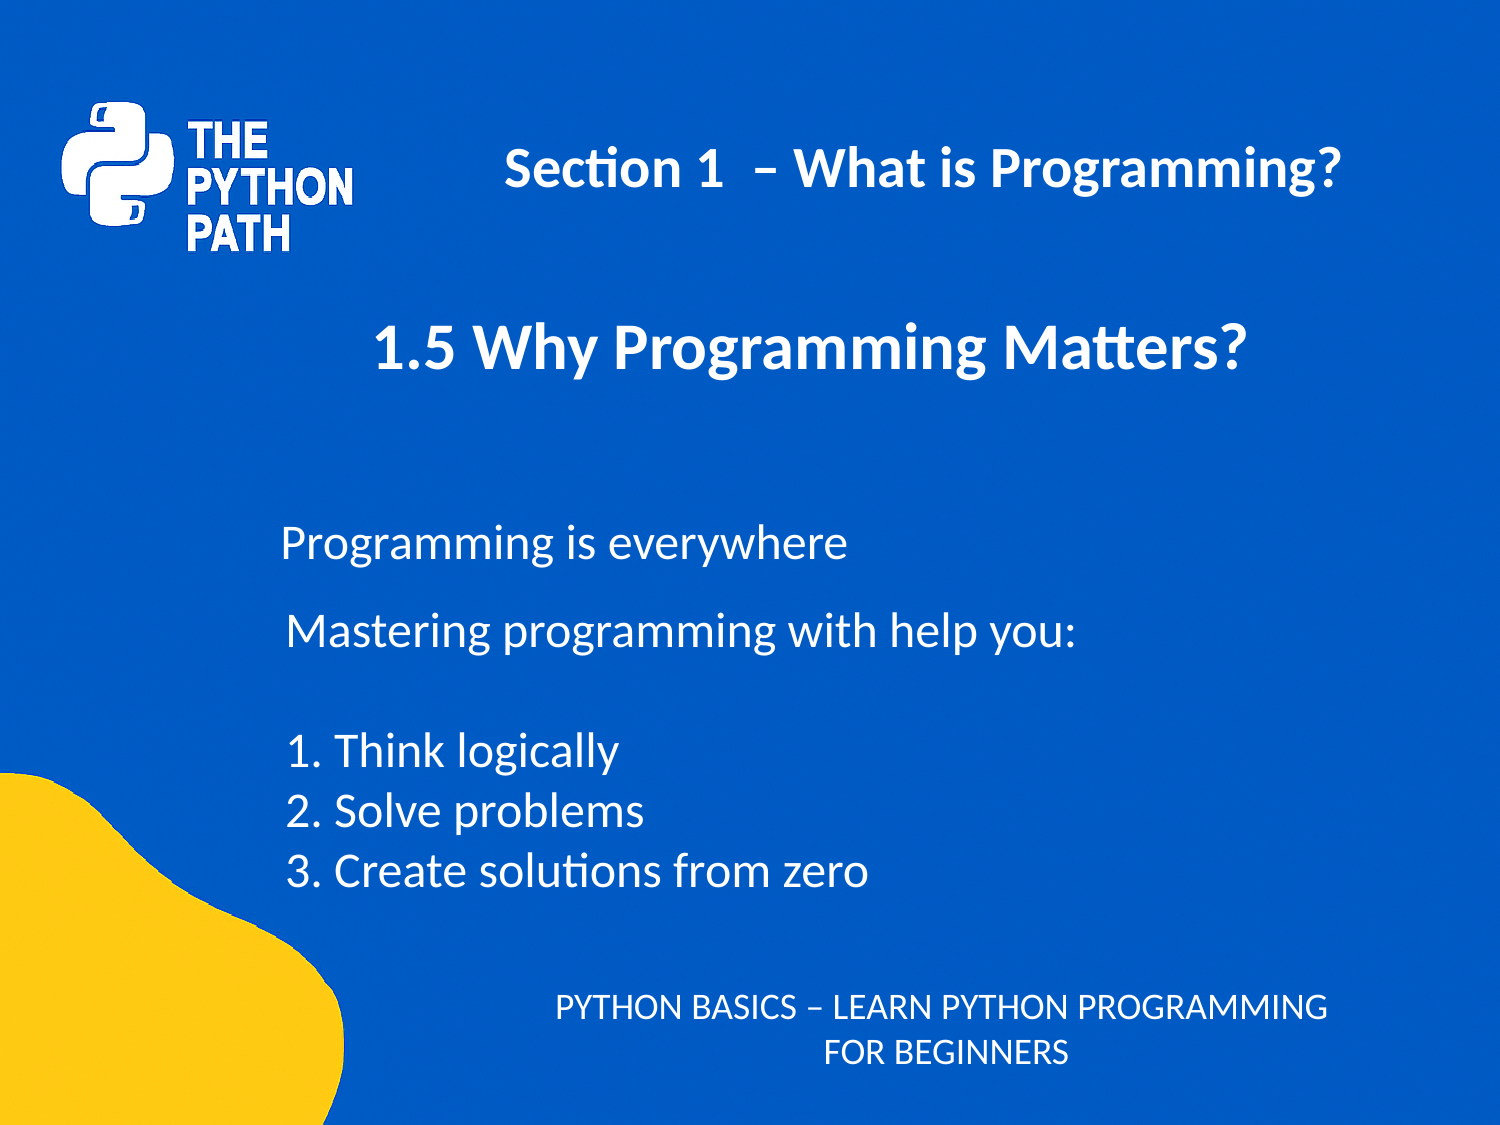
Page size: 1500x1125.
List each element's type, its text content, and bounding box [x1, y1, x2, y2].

text_box Mastering programming with help you: 1. Think logically 2. Solve problems 3. Create solutions from zero [270, 590, 1093, 906]
text_box PYTHON BASICS – LEARN PYTHON PROGRAMMING FOR BEGINNERS [540, 974, 1345, 1080]
picture [0, 0, 1500, 1125]
text_box Programming is everywhere [265, 501, 864, 577]
text_box Section 1 – What is Programming? [490, 121, 1359, 207]
text_box 1.5 Why Programming Matters? [357, 295, 1281, 390]
